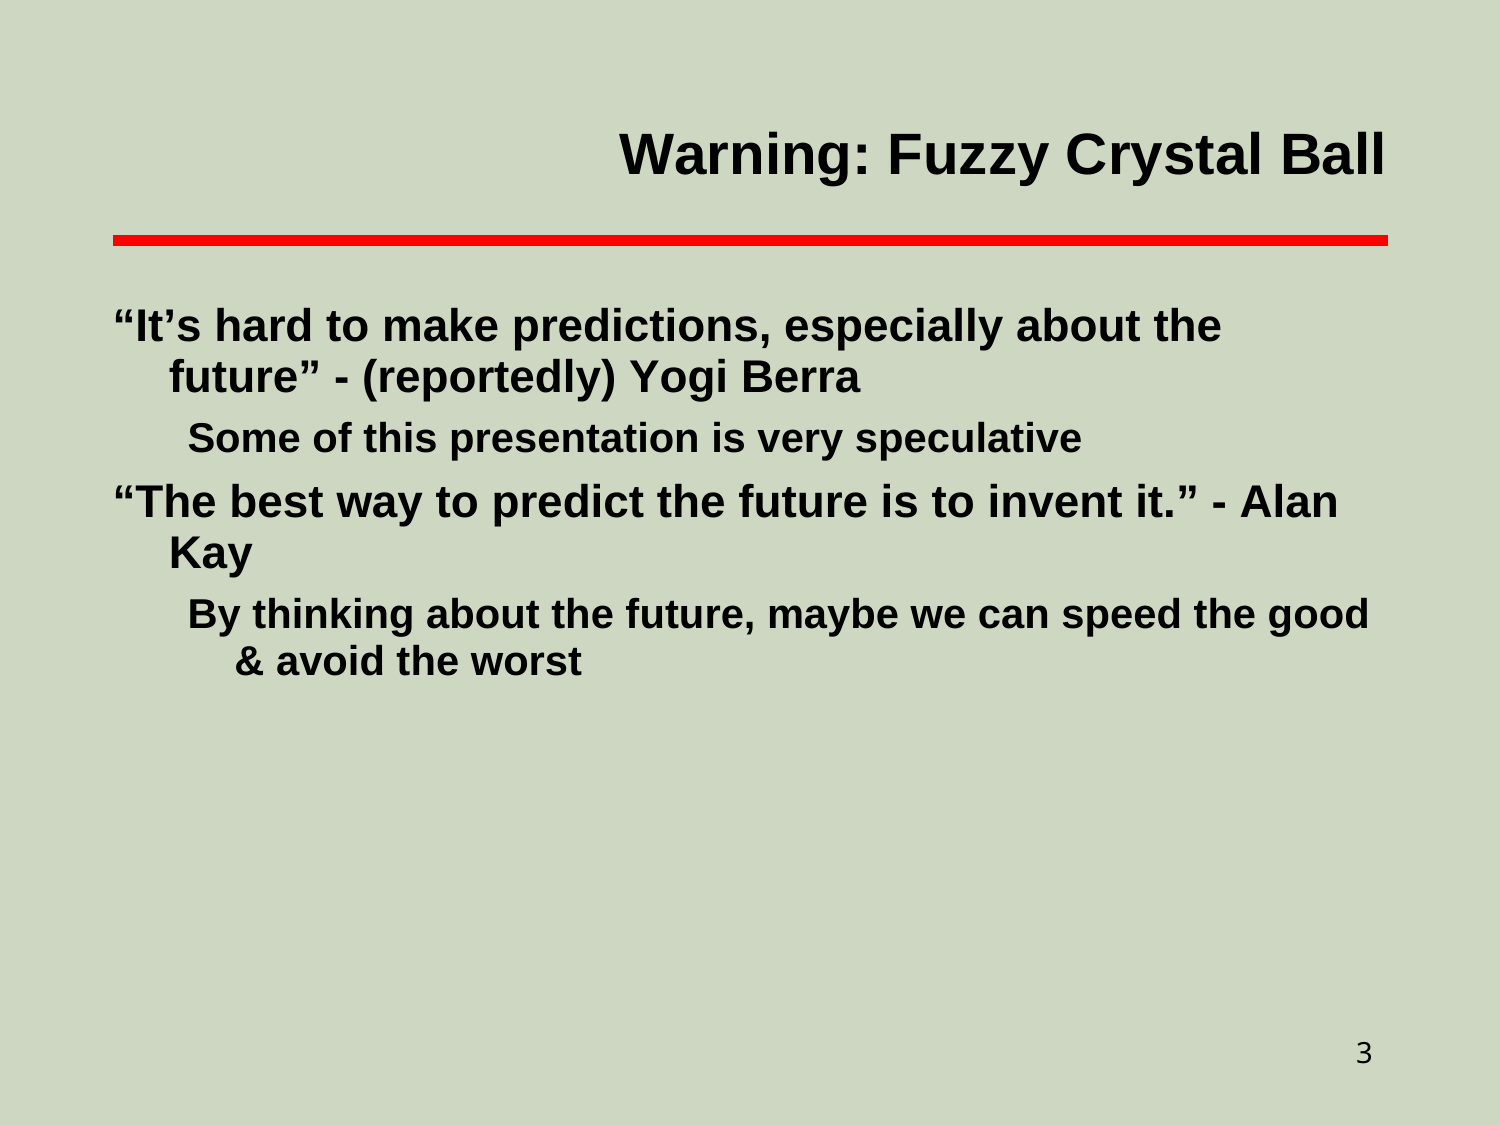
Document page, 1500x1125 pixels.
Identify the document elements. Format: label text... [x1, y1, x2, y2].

list “It’s hard to make predictions, especially about the future” - (reportedly) Yogi Berra Some of this presentation is very speculative “The best way to predict the future is to invent it.” - Alan Kay By thinking about the future, maybe we can speed the good & avoid the worst [112, 299, 1388, 1098]
title Warning: Fuzzy Crystal Ball [337, 85, 1388, 224]
